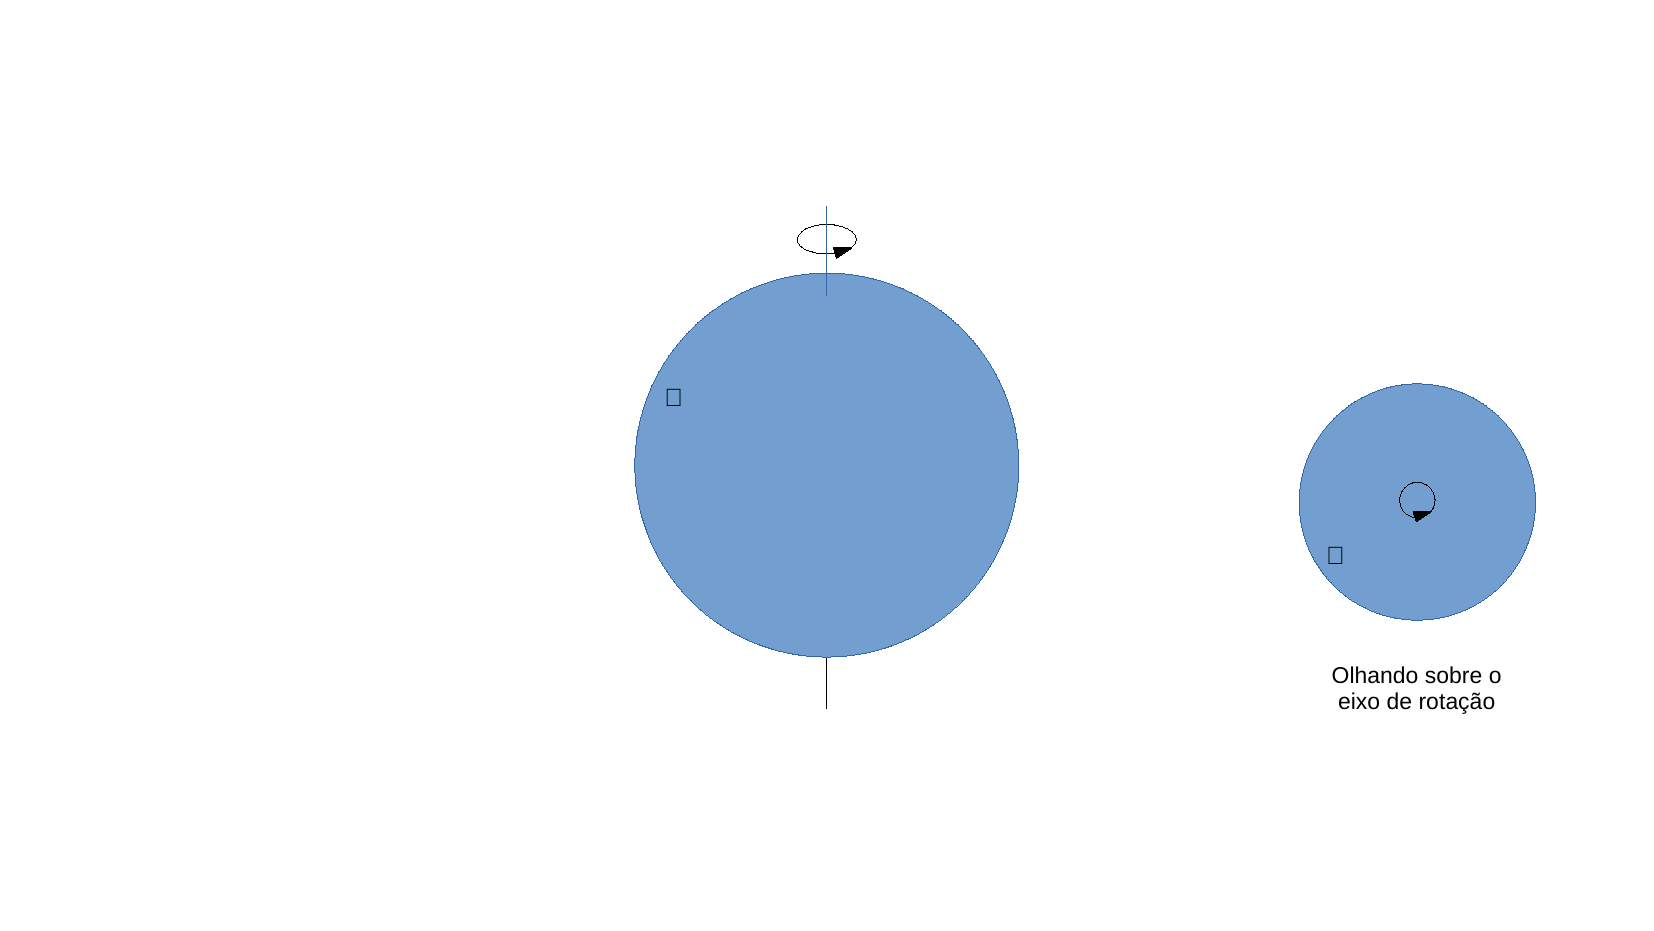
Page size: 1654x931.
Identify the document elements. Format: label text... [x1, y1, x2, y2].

text_box Olhando sobre o eixo de rotação [1316, 655, 1554, 745]
text_box [833, 247, 852, 259]
text_box [634, 273, 1019, 658]
text_box 😬 [1311, 534, 1373, 577]
text_box [1299, 383, 1536, 621]
text_box 😬 [649, 376, 711, 419]
